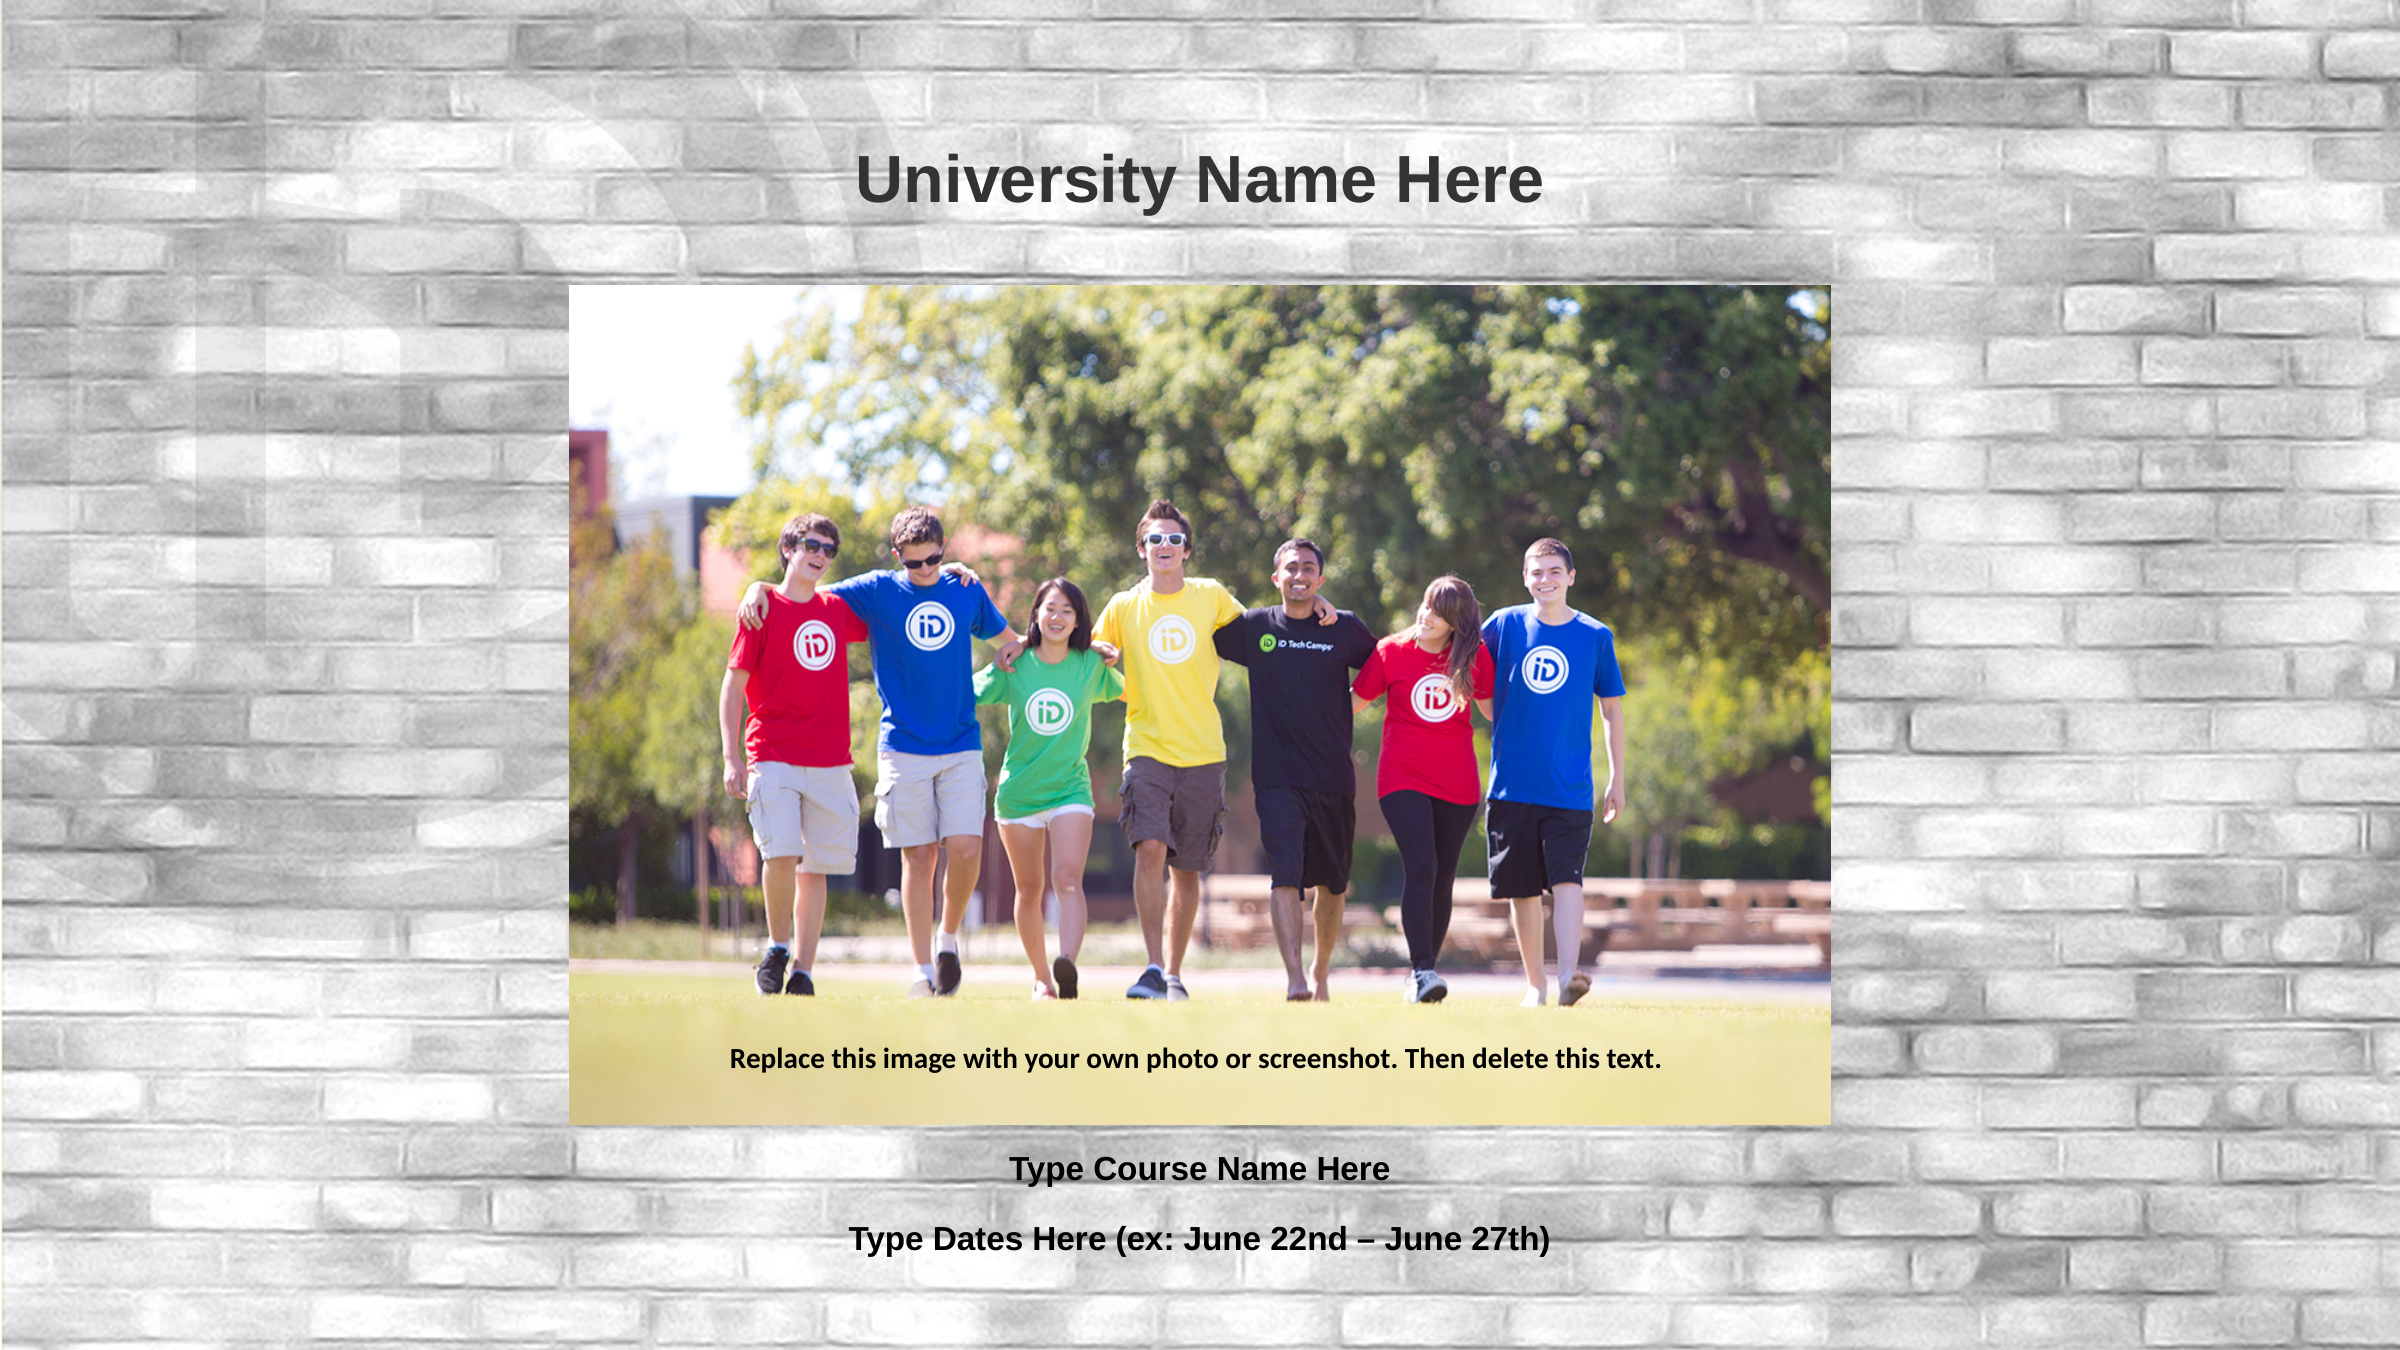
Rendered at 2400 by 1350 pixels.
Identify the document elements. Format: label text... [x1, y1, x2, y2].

picture [0, 0, 2400, 1350]
title University Name Here [170, 128, 2230, 240]
list Type Course Name Here Type Dates Here (ex: June 22nd – June 27th) [400, 1140, 2000, 1290]
text_box Replace this image with your own photo or screenshot. Then delete this text. [550, 1031, 1850, 1082]
